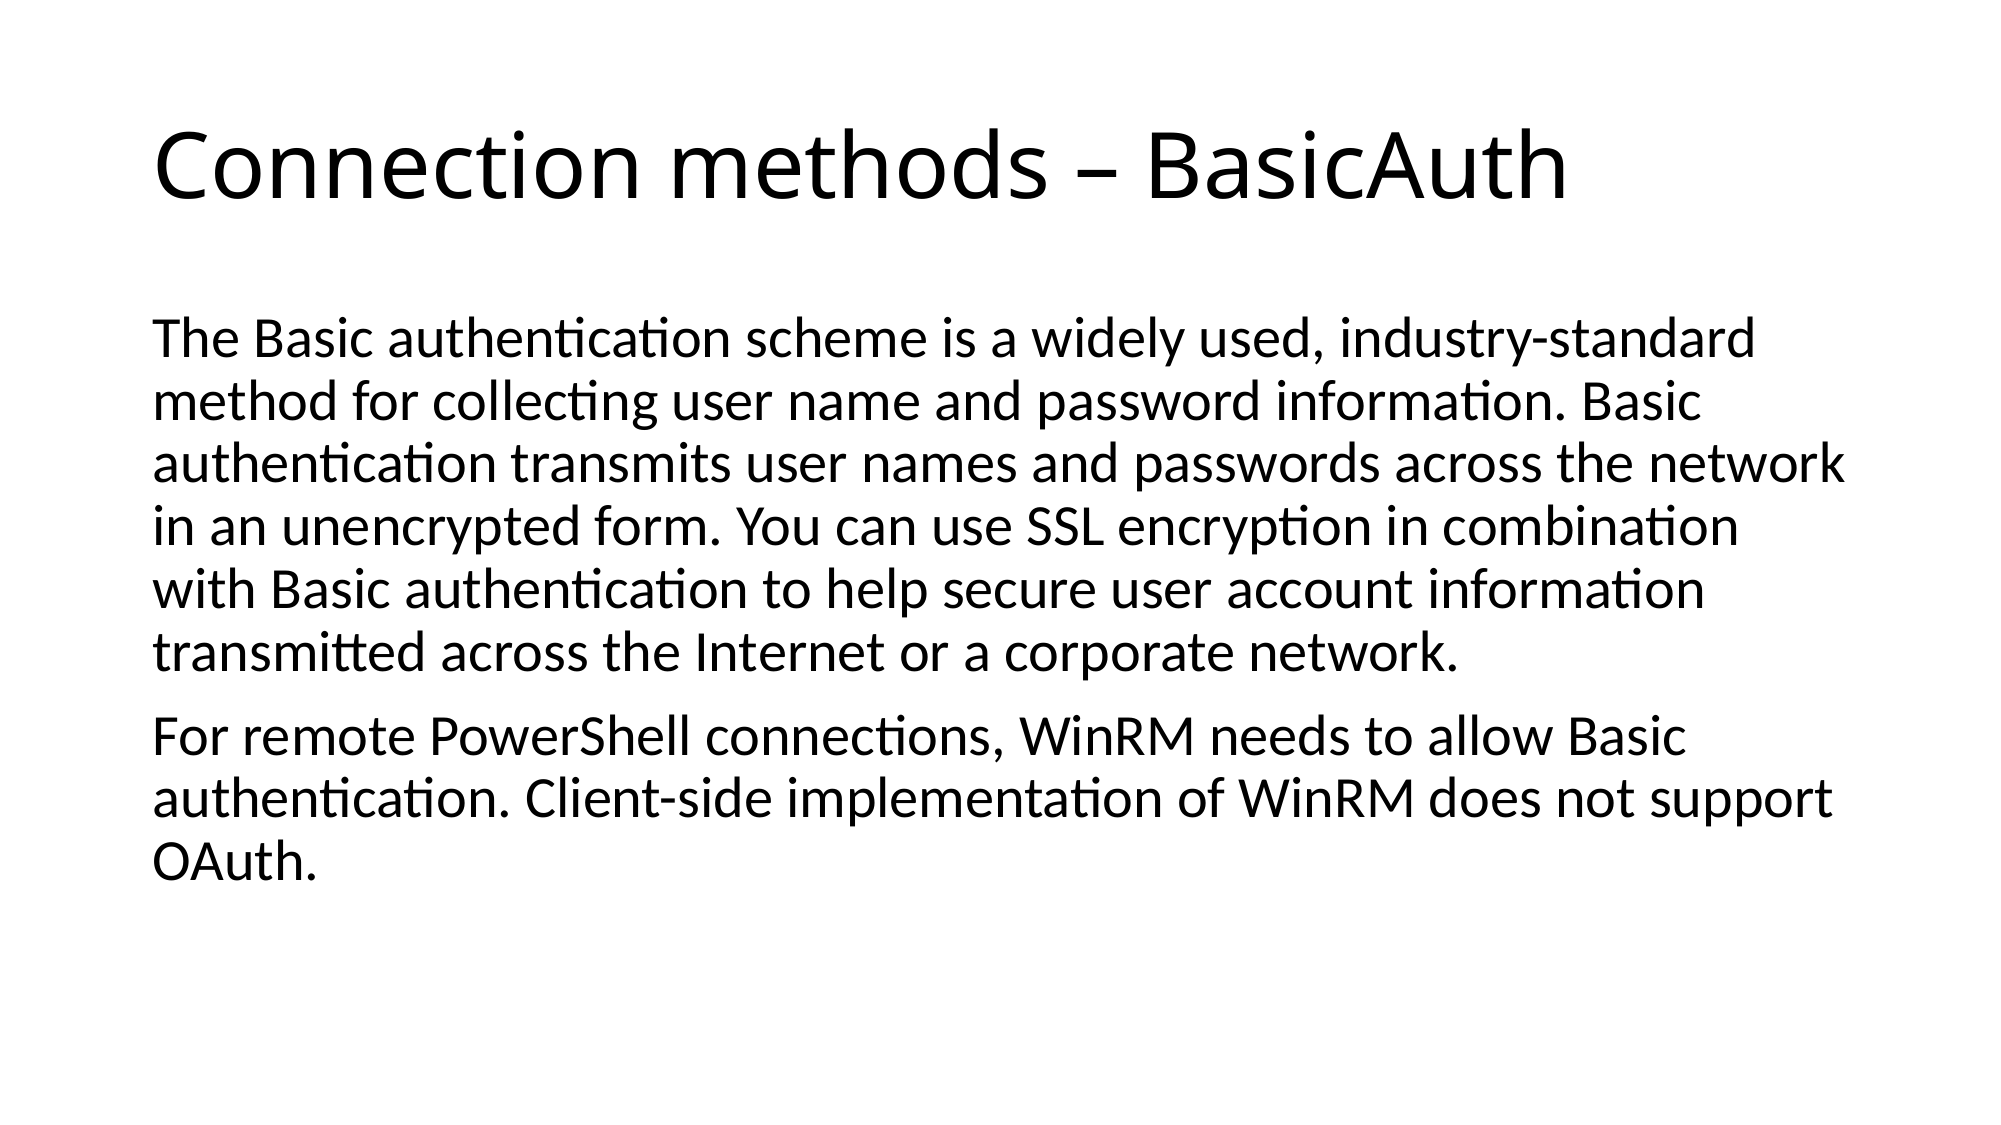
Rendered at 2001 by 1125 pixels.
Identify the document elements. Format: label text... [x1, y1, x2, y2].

list The Basic authentication scheme is a widely used, industry-standard method for collecting user name and password information. Basic authentication transmits user names and passwords across the network in an unencrypted form. You can use SSL encryption in combination with Basic authentication to help secure user account information transmitted across the Internet or a corporate network. For remote PowerShell connections, WinRM needs to allow Basic authentication. Client-side implementation of WinRM does not support OAuth. [137, 299, 1863, 1014]
title Connection methods – BasicAuth [137, 59, 1863, 278]
